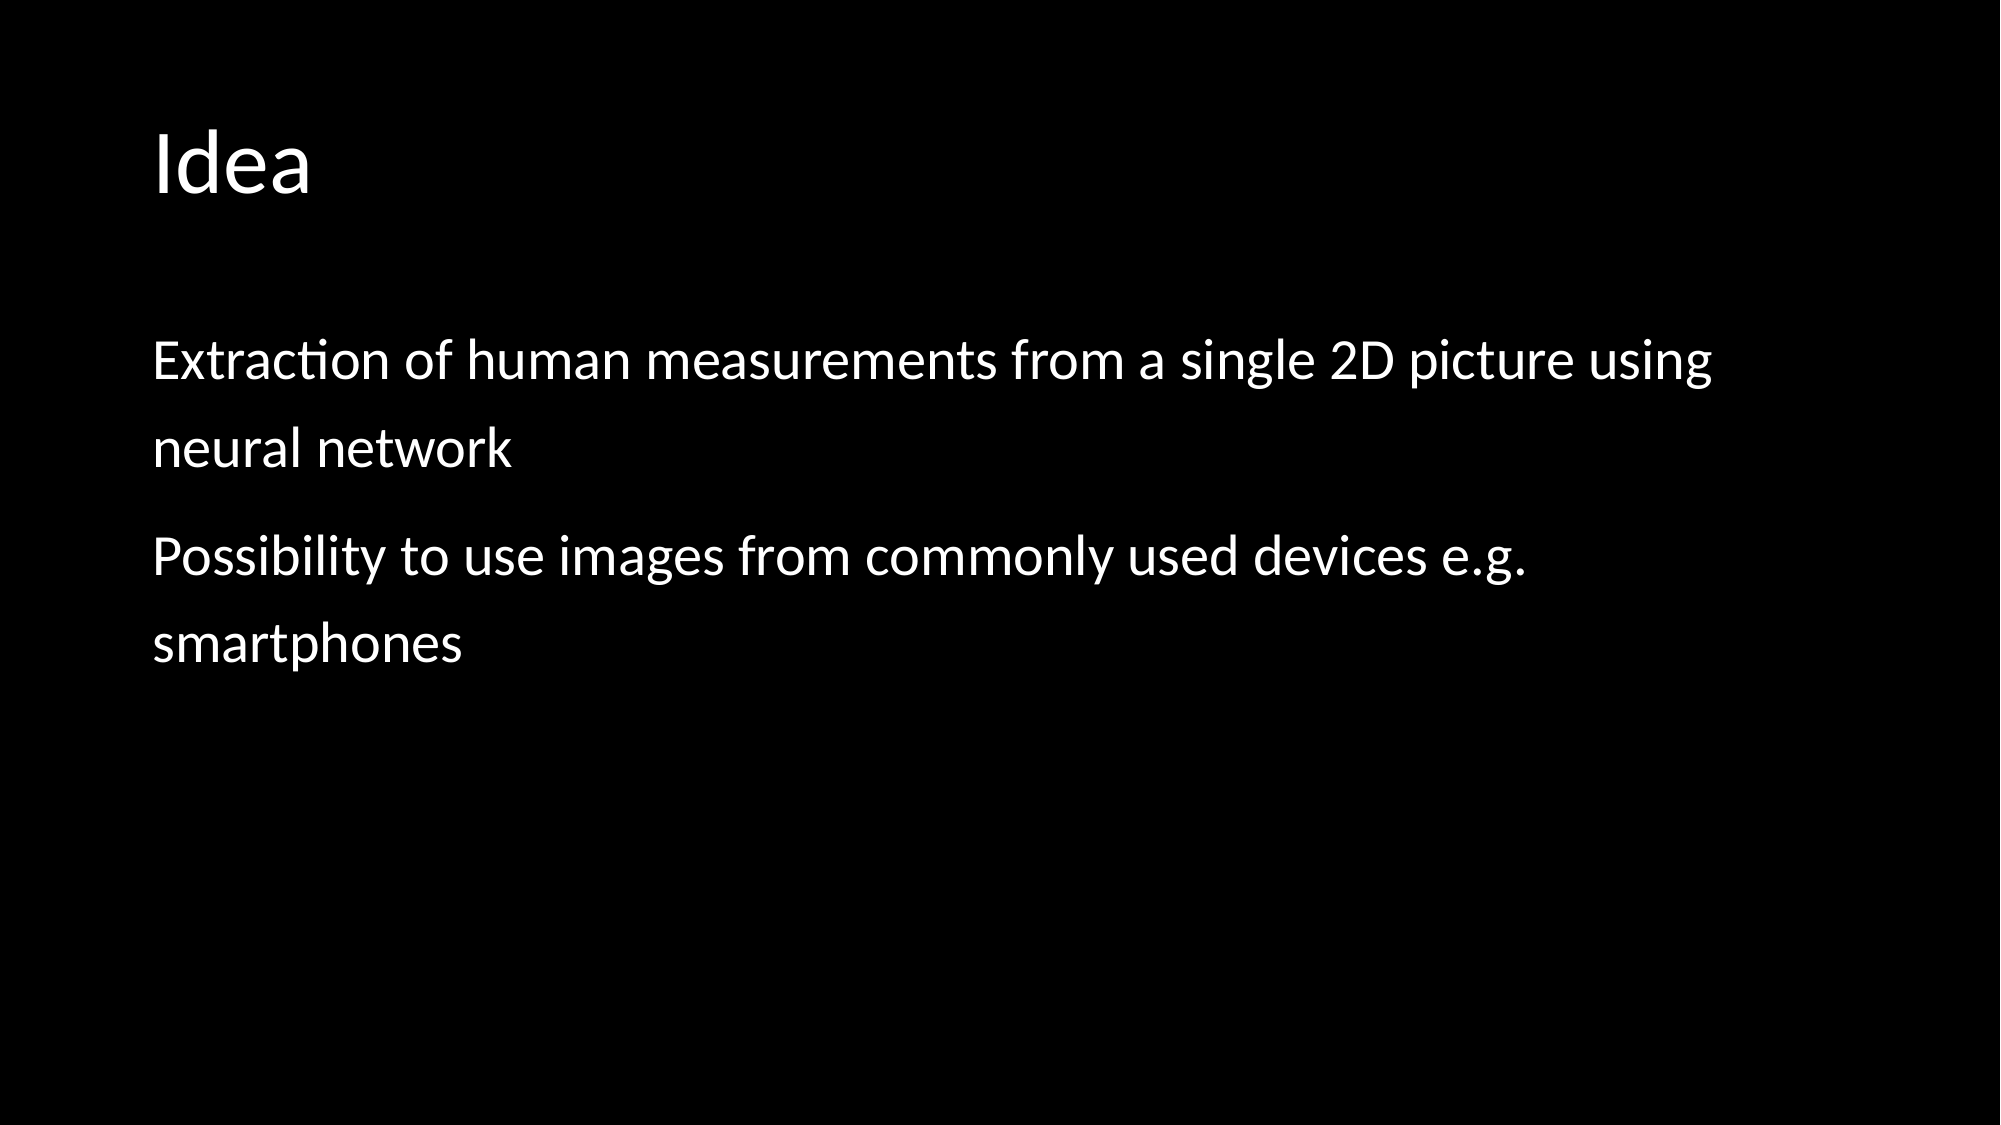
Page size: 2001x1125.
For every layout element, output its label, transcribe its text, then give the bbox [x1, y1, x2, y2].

list Extraction of human measurements from a single 2D picture using neural network Possibility to use images from commonly used devices e.g. smartphones [137, 299, 1863, 1014]
title Idea [137, 59, 1863, 278]
